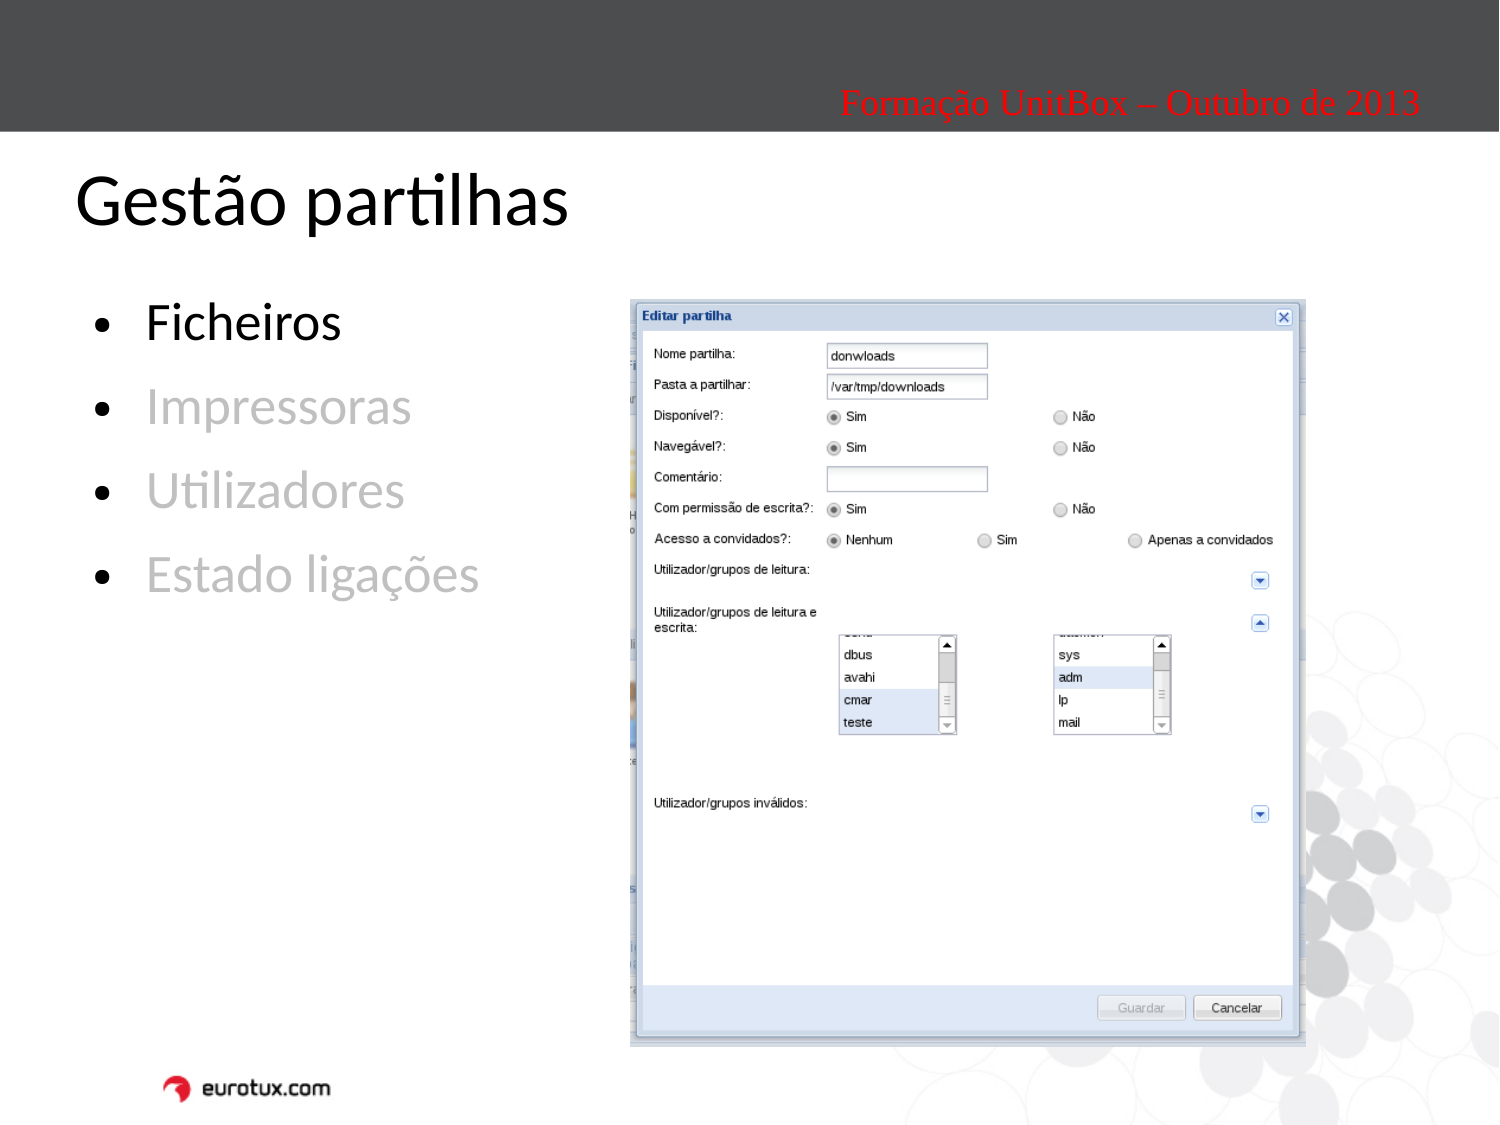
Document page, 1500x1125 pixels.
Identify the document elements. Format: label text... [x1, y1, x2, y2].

picture [0, 0, 1499, 1125]
list Ficheiros Impressoras Utilizadores Estado ligações [75, 299, 630, 953]
title Gestão partilhas [75, 112, 1425, 301]
